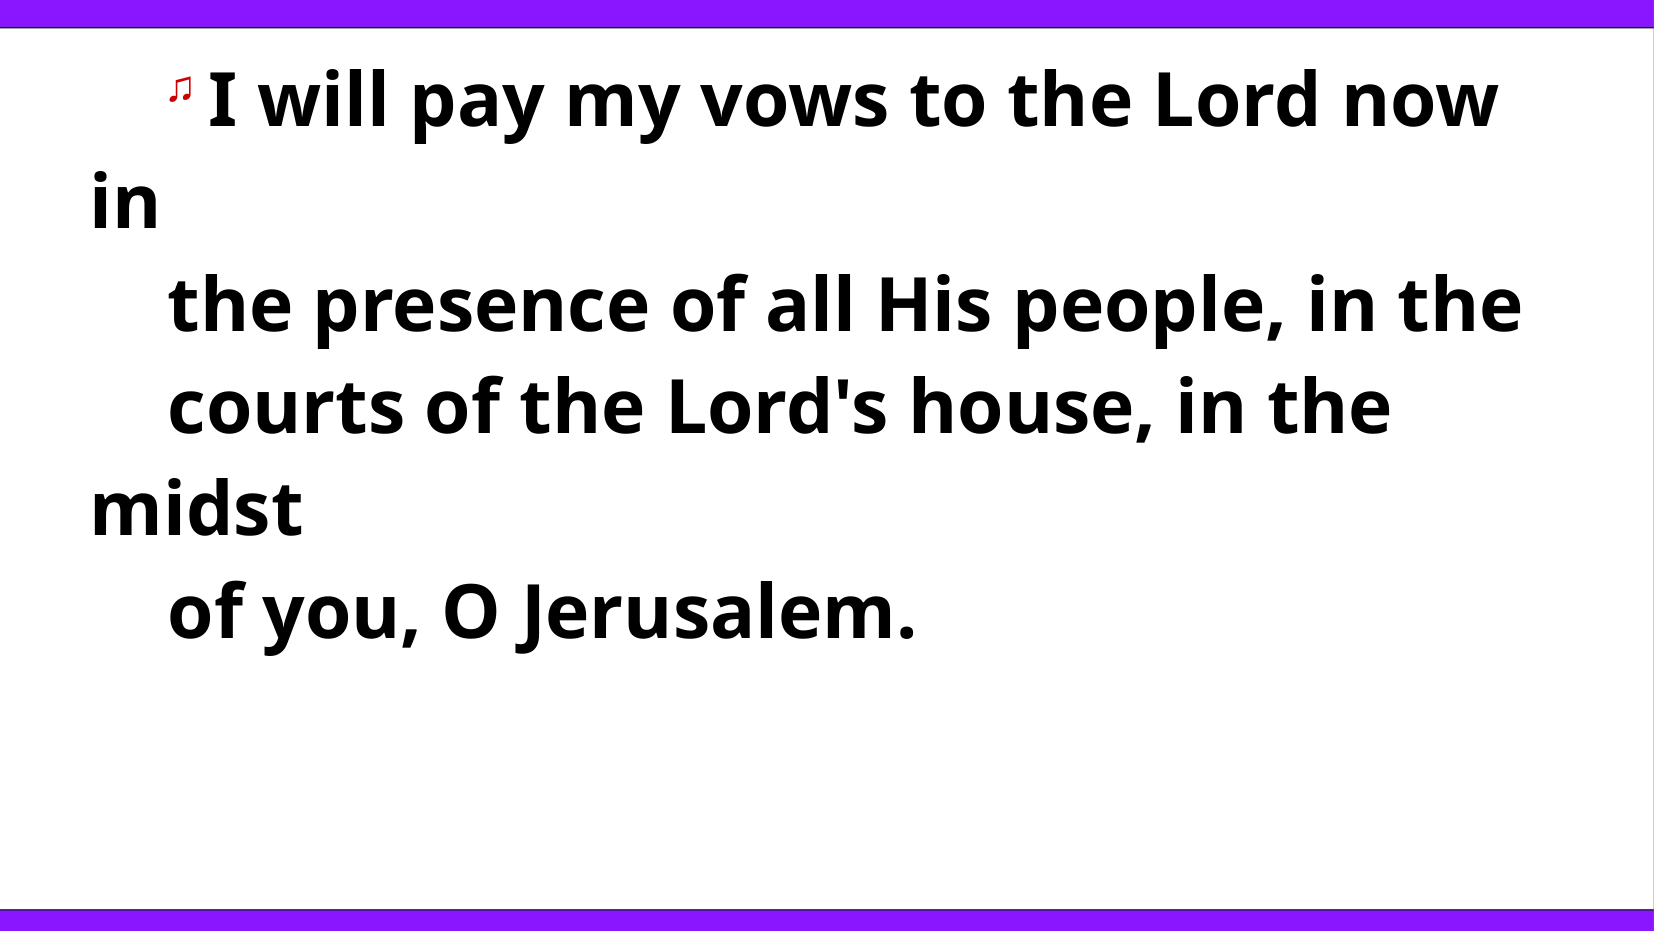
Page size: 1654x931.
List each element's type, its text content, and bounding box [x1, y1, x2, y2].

text_box ♫ I will pay my vows to the Lord now in the presence of all His people, in the courts of the Lord's house, in the midst of you, O Jerusalem. [75, 38, 1576, 466]
picture [0, 0, 1654, 931]
